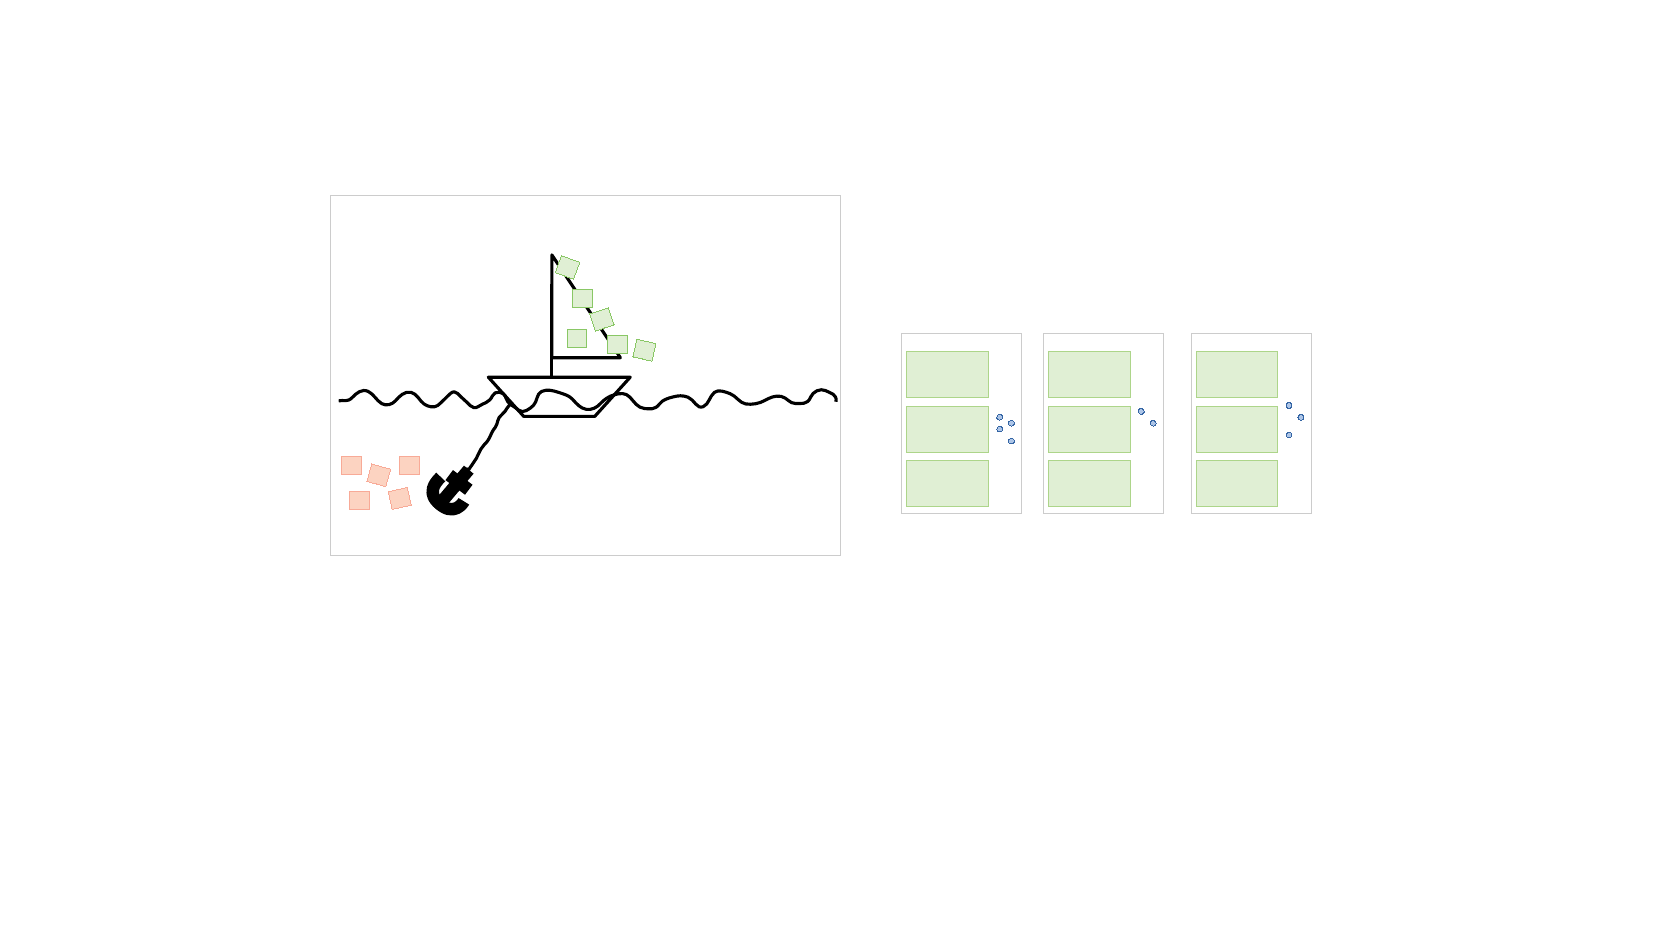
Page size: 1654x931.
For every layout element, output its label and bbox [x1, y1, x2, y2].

text_box [996, 414, 1003, 421]
text_box [555, 255, 580, 280]
text_box [1048, 460, 1131, 507]
text_box [1138, 408, 1145, 415]
text_box [1008, 420, 1015, 427]
text_box [341, 456, 362, 475]
text_box [1150, 420, 1157, 427]
text_box [1196, 351, 1278, 398]
text_box [589, 307, 615, 332]
text_box [1196, 460, 1278, 507]
text_box [996, 426, 1003, 432]
text_box [1048, 406, 1131, 453]
text_box [366, 463, 391, 487]
text_box [632, 339, 656, 362]
text_box [572, 289, 593, 308]
text_box [388, 487, 412, 510]
text_box [1297, 414, 1304, 421]
text_box [1048, 351, 1131, 398]
text_box [1008, 438, 1015, 444]
text_box [349, 491, 370, 510]
text_box [1286, 402, 1292, 409]
text_box [567, 329, 587, 348]
text_box [1196, 406, 1278, 453]
text_box [906, 351, 989, 398]
text_box [607, 335, 628, 354]
text_box [906, 406, 989, 453]
text_box [399, 456, 420, 475]
text_box [906, 460, 989, 507]
